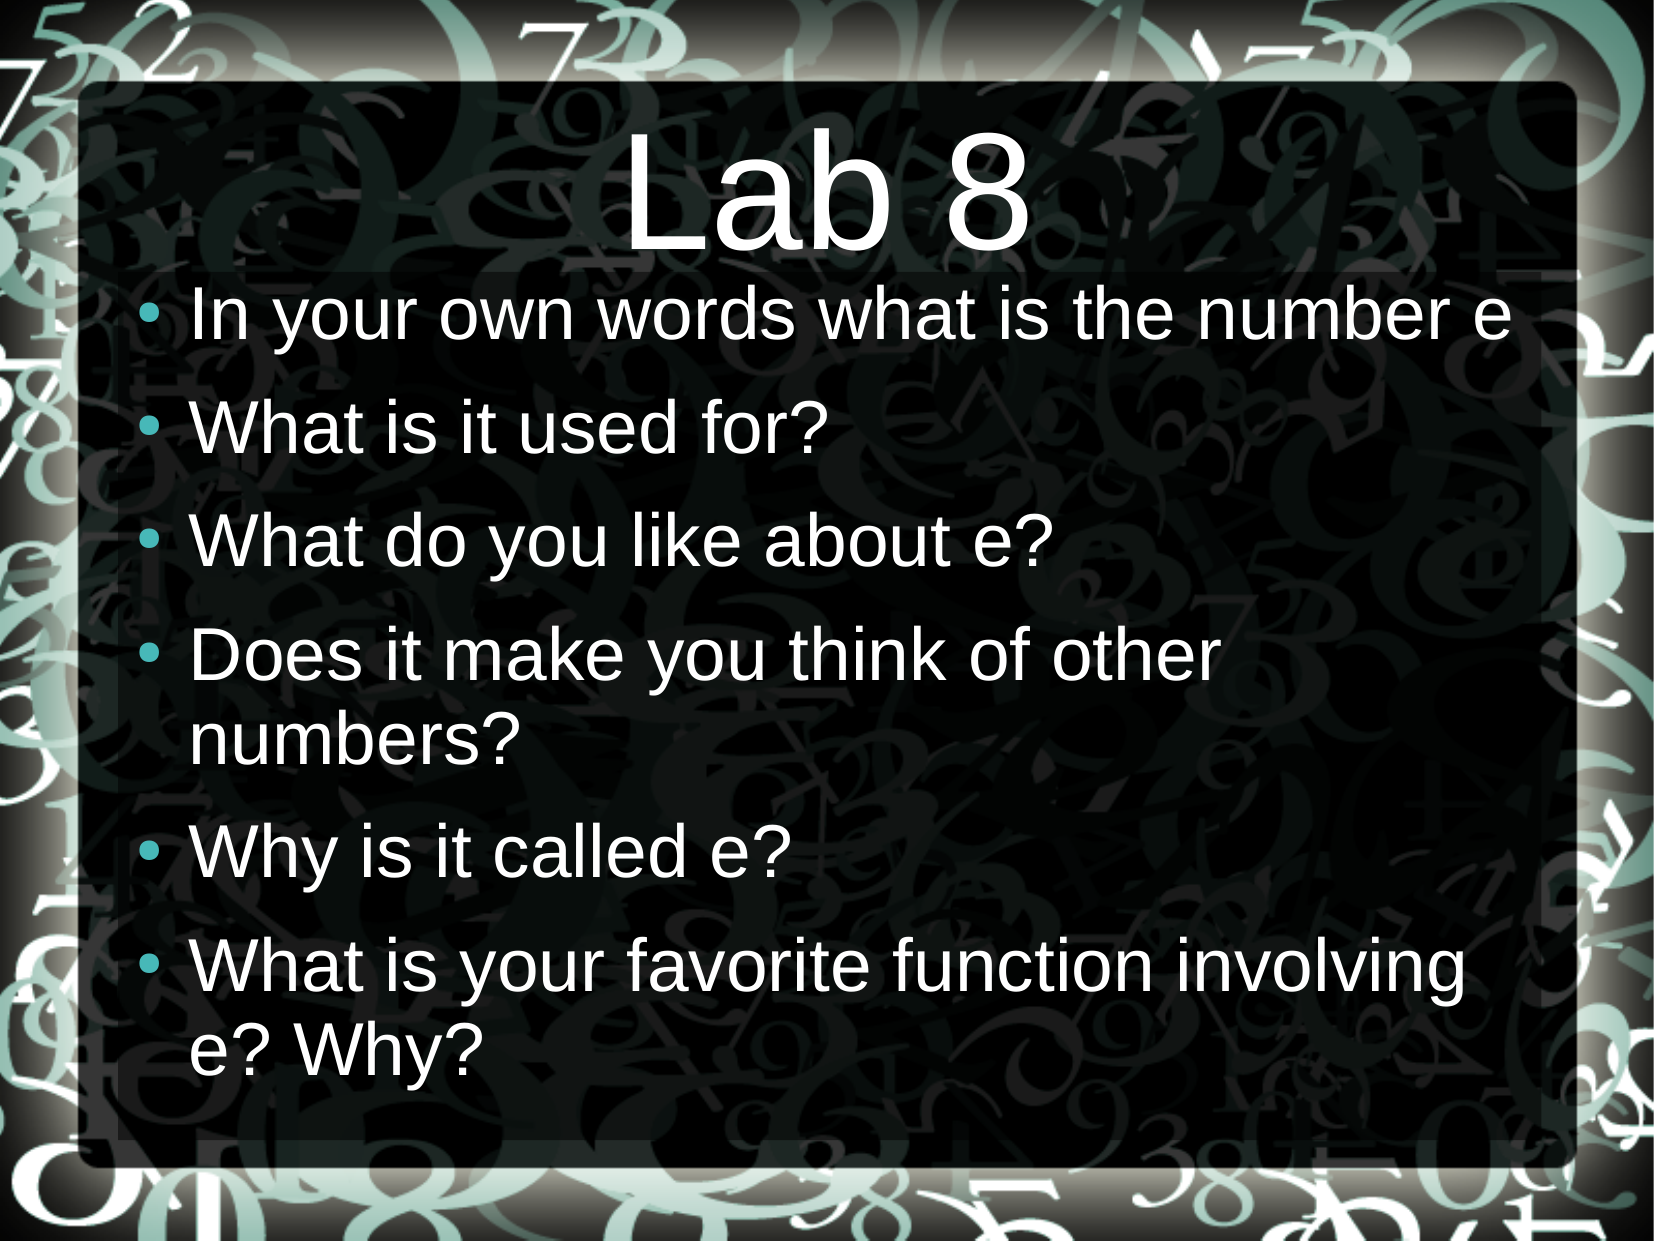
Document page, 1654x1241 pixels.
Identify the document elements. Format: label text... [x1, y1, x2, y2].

title Lab 8 [82, 88, 1571, 296]
list In your own words what is the number e What is it used for? What do you like about e? Does it make you think of other numbers? Why is it called e? What is your favorite function involving e? Why? [118, 271, 1542, 1141]
picture [0, 0, 1654, 1241]
